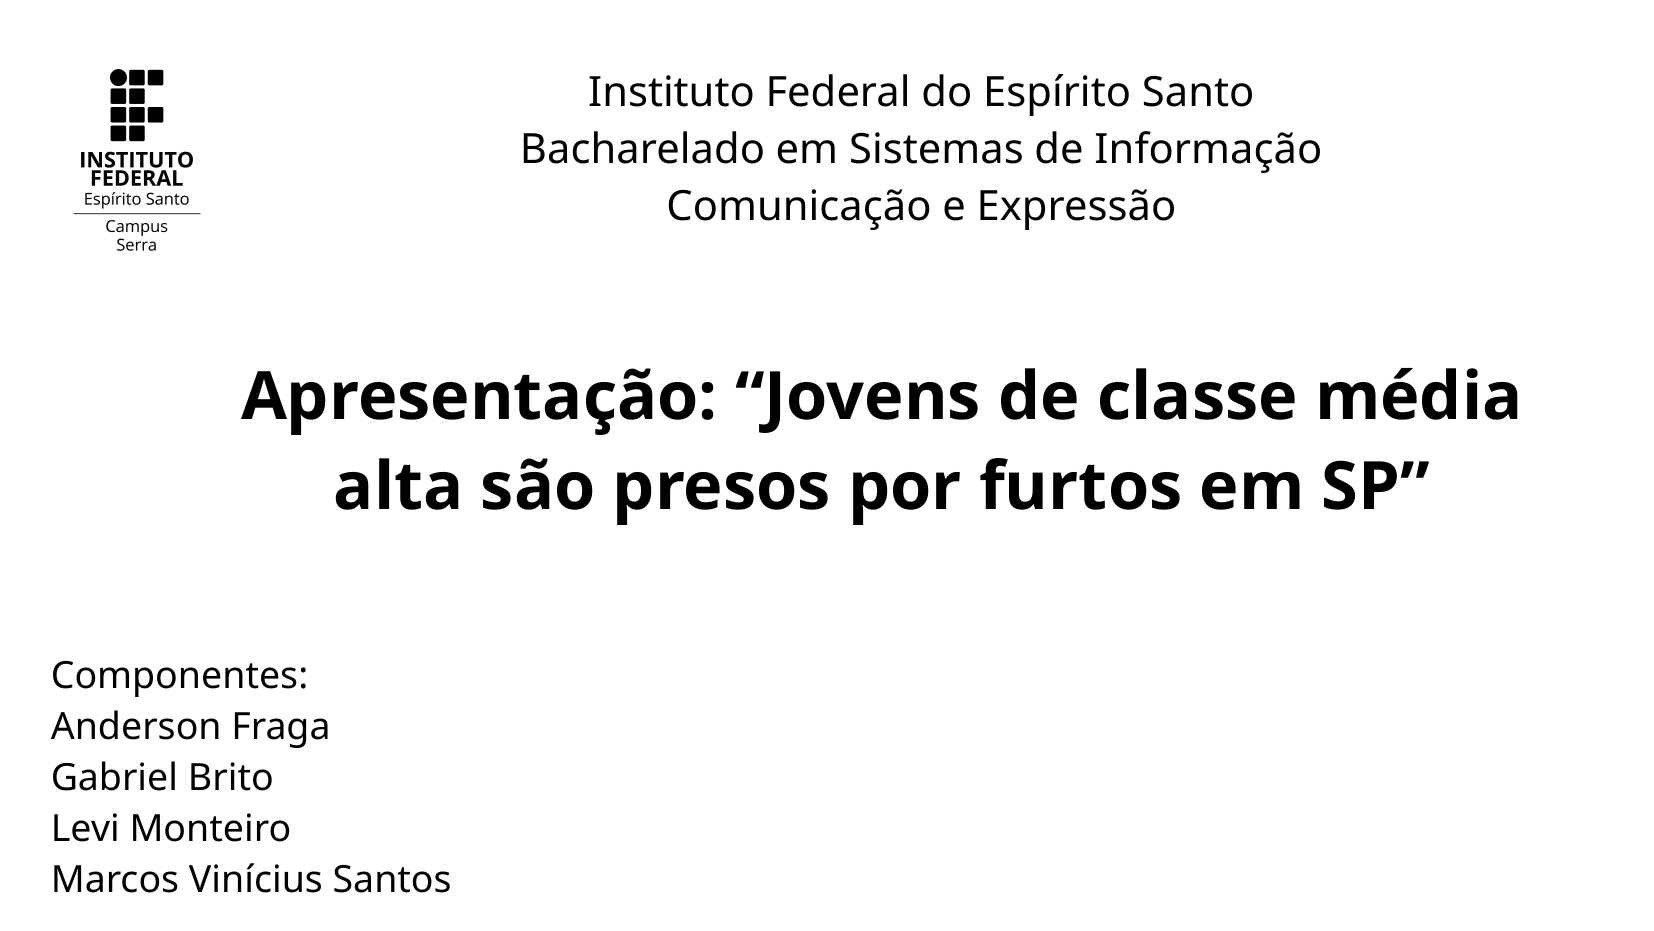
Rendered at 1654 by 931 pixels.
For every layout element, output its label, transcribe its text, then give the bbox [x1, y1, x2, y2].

title Instituto Federal do Espírito Santo Bacharelado em Sistemas de Informação Comunicação e Expressão [420, 68, 1423, 226]
subtitle Componentes: Anderson Fraga Gabriel Brito Levi Monteiro Marcos Vinícius Santos [50, 657, 547, 894]
picture [67, 60, 207, 265]
title Apresentação: “Jovens de classe média alta são presos por furtos em SP” [169, 251, 1596, 626]
